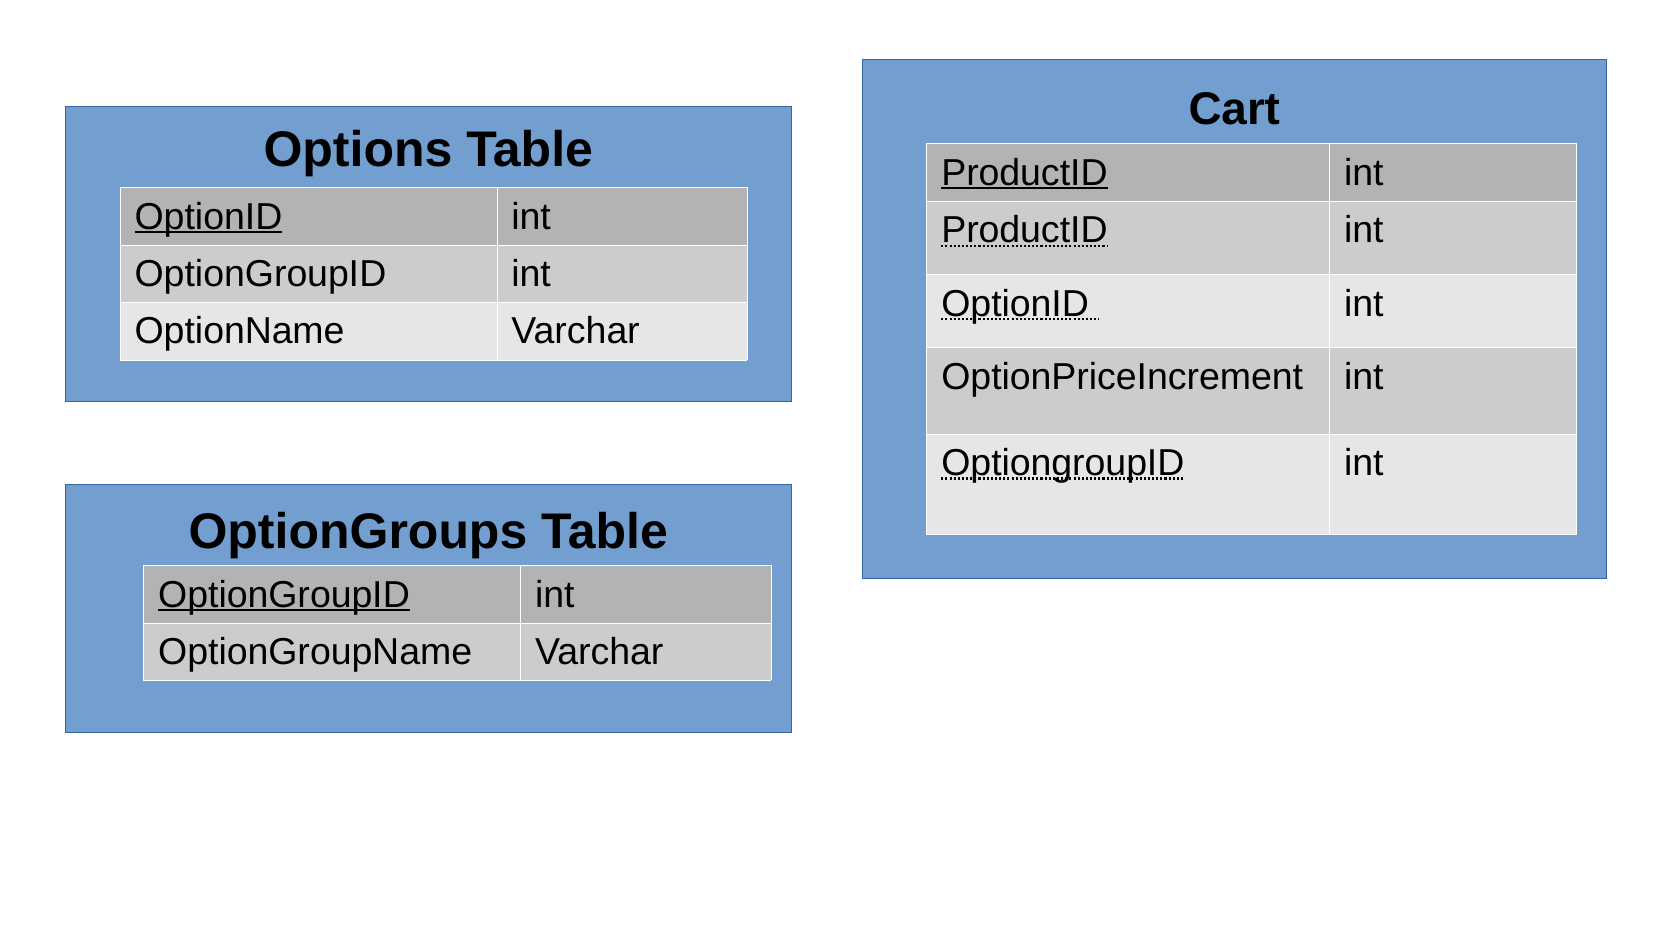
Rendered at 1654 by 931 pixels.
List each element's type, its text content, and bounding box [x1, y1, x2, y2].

text_box Cart [862, 59, 1607, 579]
table_cell OptionName [121, 303, 497, 360]
text_box OptionGroups Table [65, 484, 792, 733]
table_cell OptiongroupID [927, 435, 1329, 534]
text_box Options Table [65, 106, 792, 402]
table_cell OptionGroupName [144, 624, 520, 680]
table_header OptionGroupID [144, 566, 520, 623]
table_cell OptionGroupID [121, 246, 497, 302]
table_cell OptionPriceIncrement [927, 348, 1329, 434]
table_header OptionID [121, 188, 497, 245]
table_cell int [1330, 348, 1576, 434]
table_header int [498, 188, 747, 245]
table_cell int [1330, 275, 1576, 347]
table_cell int [1330, 435, 1576, 534]
table_header int [1330, 144, 1576, 201]
table_cell ProductID [927, 202, 1329, 274]
table_header int [521, 566, 771, 623]
table_cell int [1330, 202, 1576, 274]
table_cell Varchar [498, 303, 747, 360]
table_cell int [498, 246, 747, 302]
table_cell Varchar [521, 624, 771, 680]
table_header ProductID [927, 144, 1329, 201]
table_cell OptionID [927, 275, 1329, 347]
